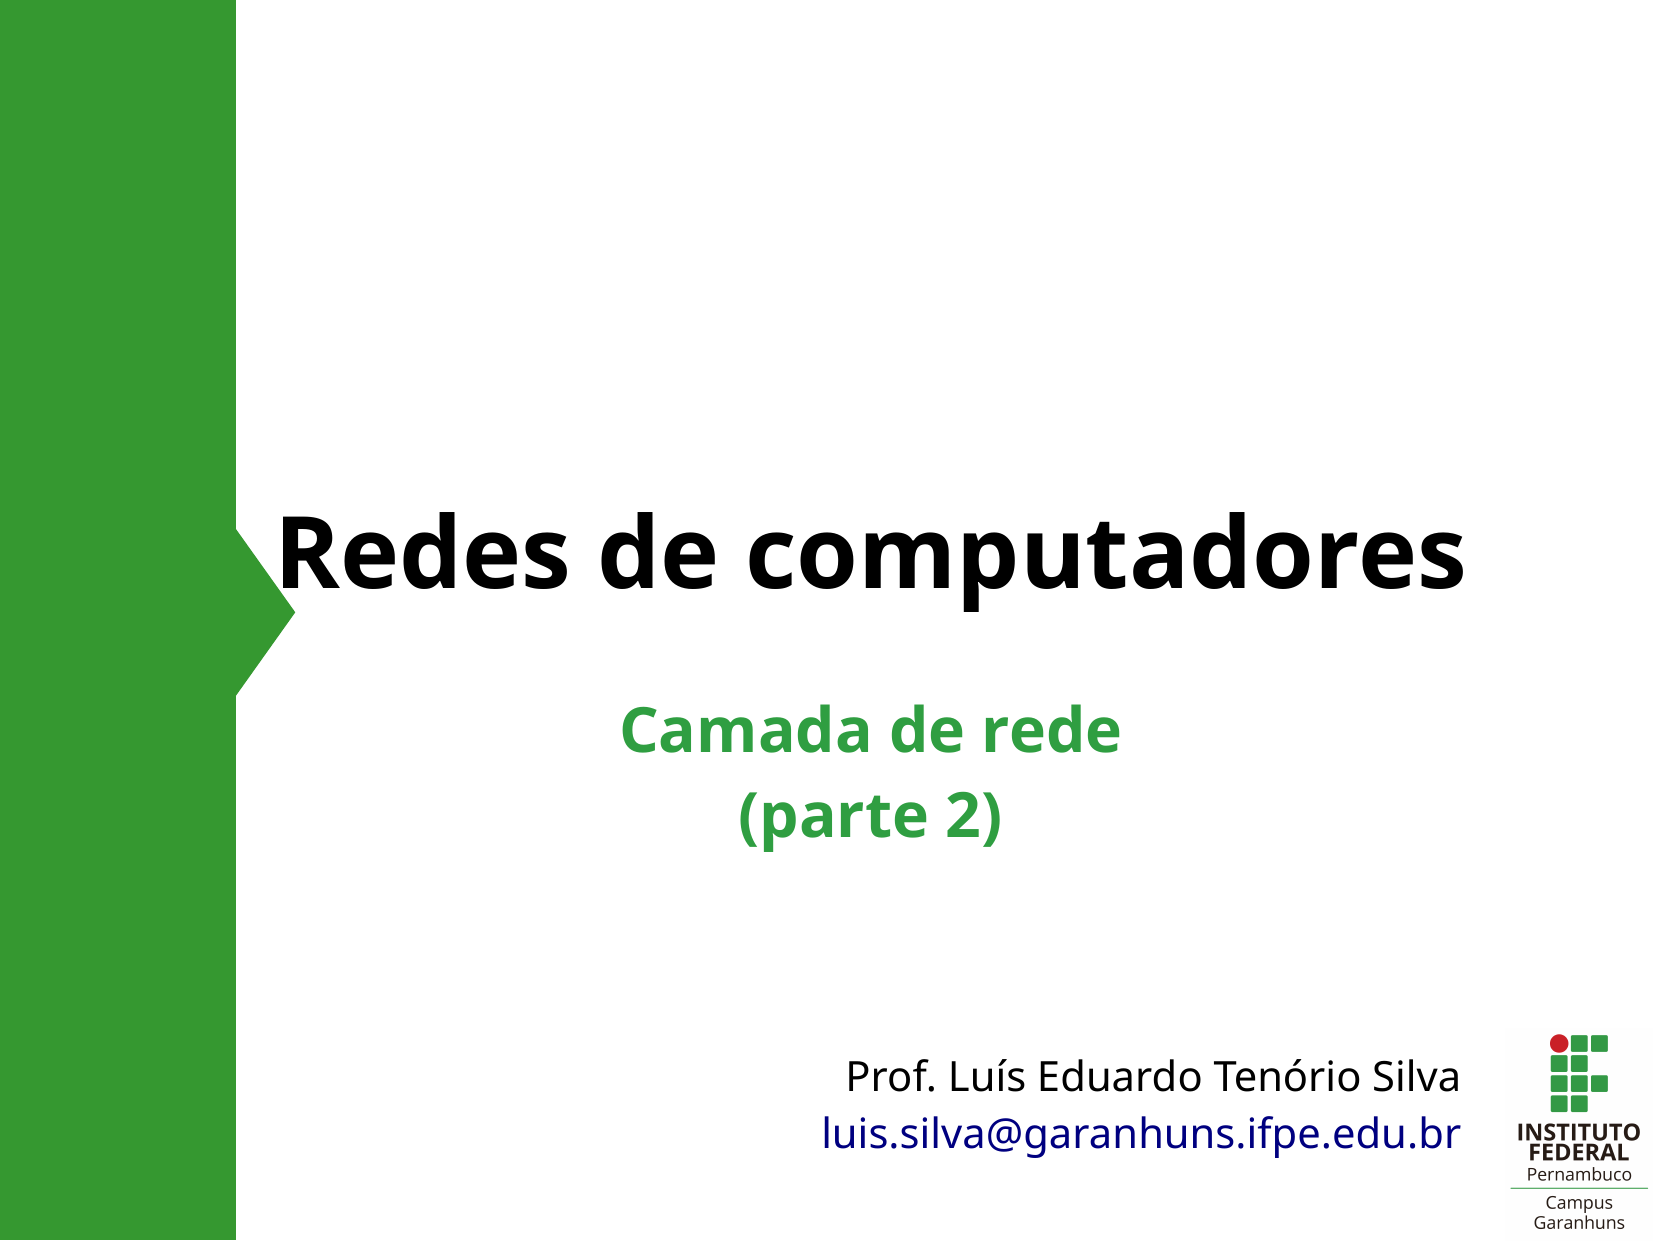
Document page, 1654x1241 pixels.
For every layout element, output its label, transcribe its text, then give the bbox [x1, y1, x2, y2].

title Camada de rede (parte 2) [236, 685, 1506, 857]
title Redes de computadores [236, 433, 1506, 666]
picture [1505, 1028, 1654, 1241]
title Prof. Luís Eduardo Tenório Silva luis.silva@garanhuns.ifpe.edu.br [191, 974, 1462, 1234]
text_box [0, 0, 258, 1240]
